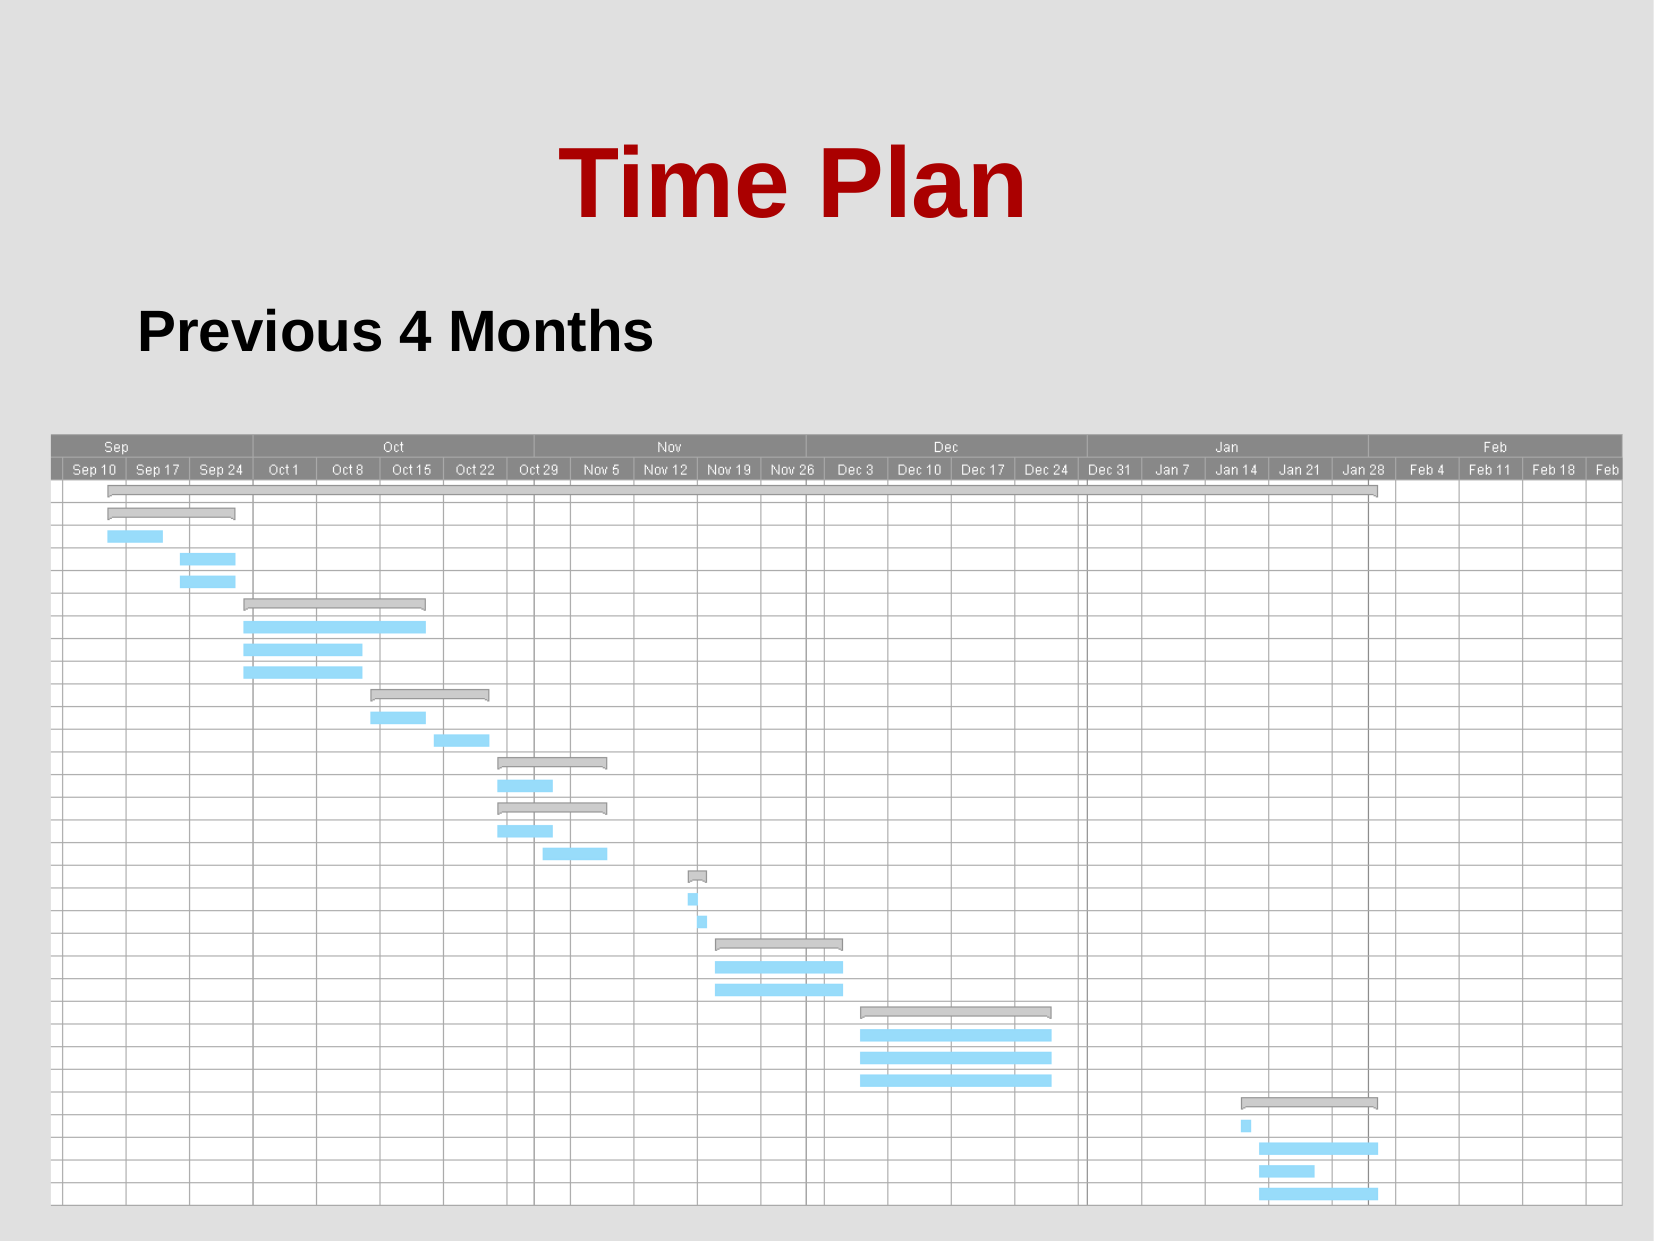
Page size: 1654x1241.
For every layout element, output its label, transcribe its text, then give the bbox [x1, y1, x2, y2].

picture [0, 0, 1654, 1241]
text_box Previous 4 Months [122, 290, 903, 371]
text_box Time Plan [140, 120, 1514, 247]
